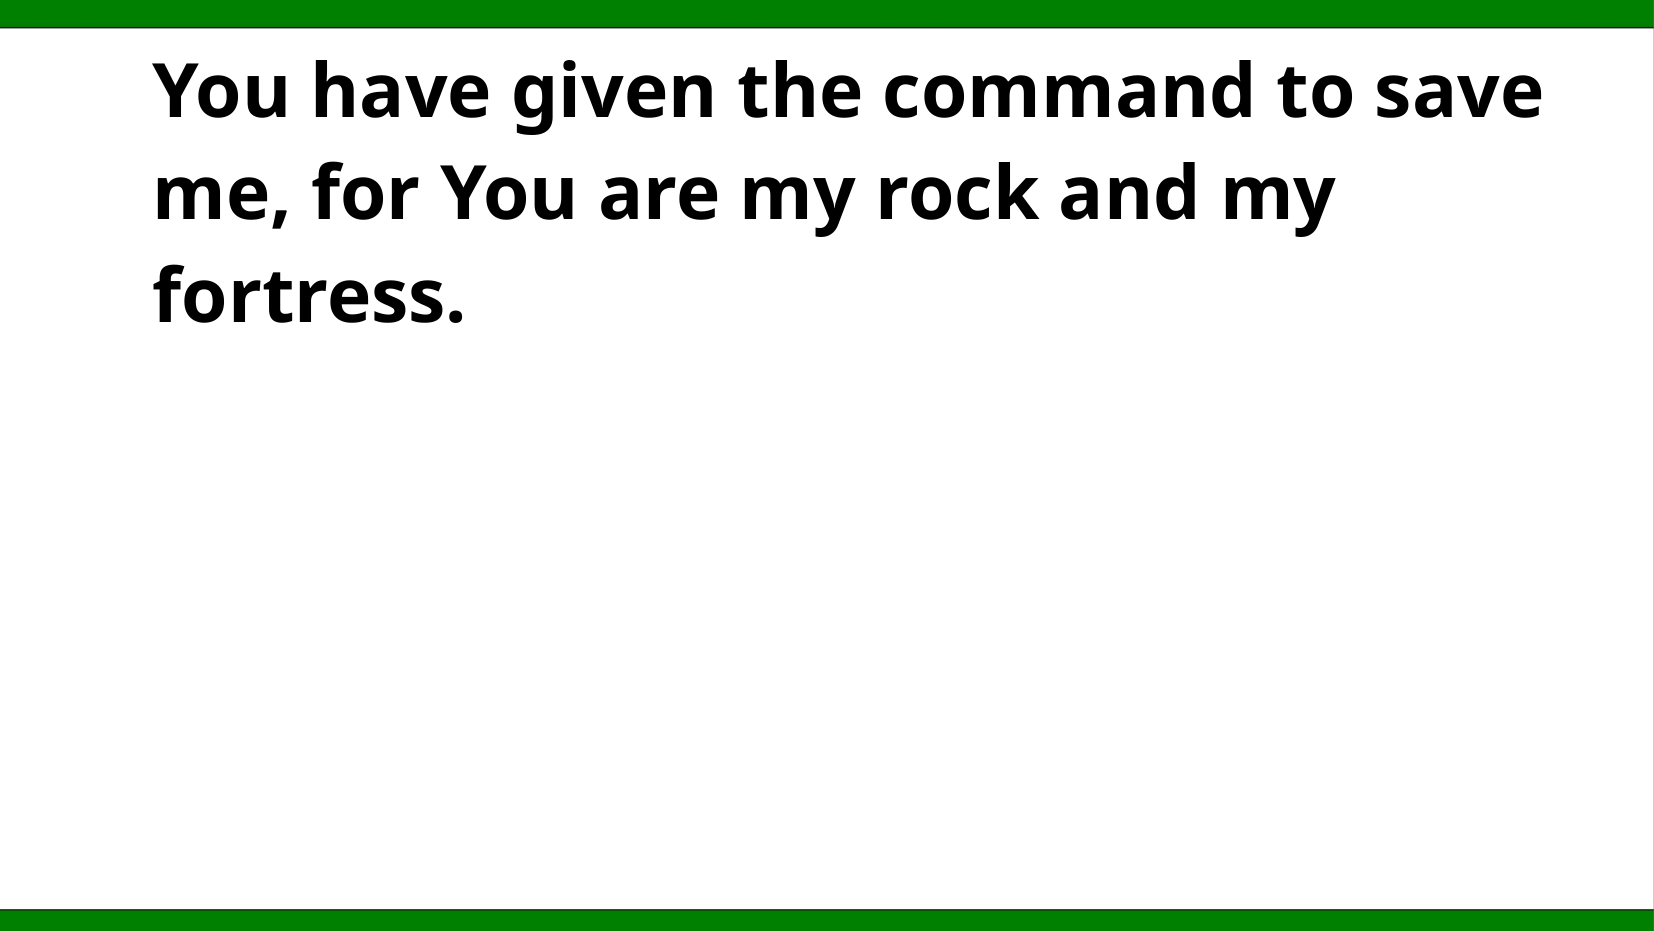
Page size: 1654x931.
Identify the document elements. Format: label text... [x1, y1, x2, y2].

text_box You have given the command to save me, for You are my rock and my fortress. [60, 30, 1576, 345]
picture [0, 0, 1654, 931]
